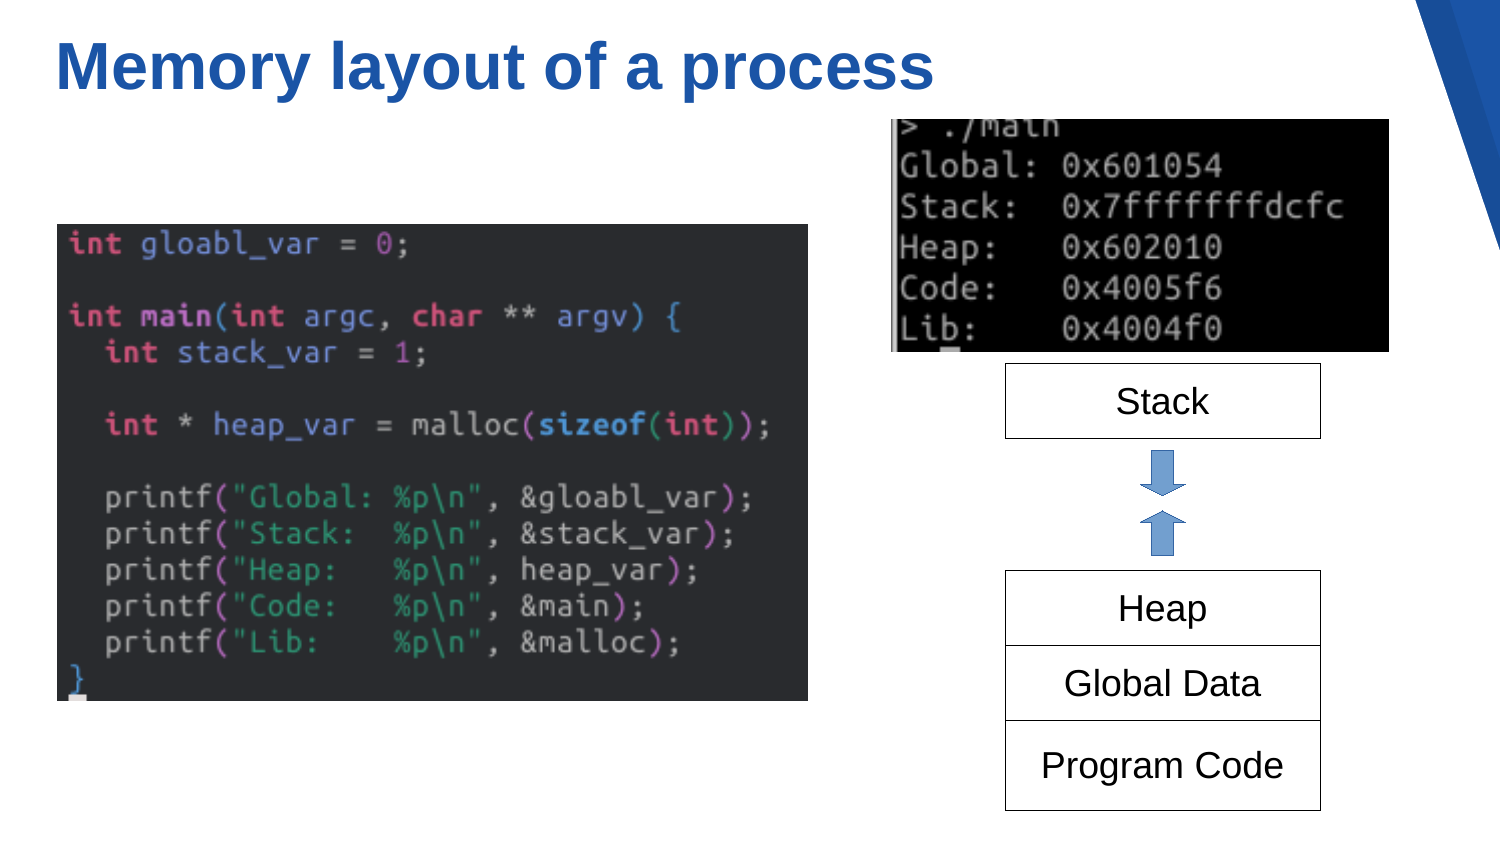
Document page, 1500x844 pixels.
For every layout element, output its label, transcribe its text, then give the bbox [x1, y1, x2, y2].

text_box Program Code [1005, 721, 1321, 811]
text_box Global Data [1005, 646, 1321, 721]
picture [891, 119, 1389, 352]
text_box [1140, 510, 1186, 556]
text_box Heap [1005, 570, 1321, 646]
text_box Stack [1005, 363, 1321, 439]
picture [57, 224, 808, 701]
title Memory layout of a process [40, 50, 1306, 118]
text_box [1140, 450, 1186, 496]
